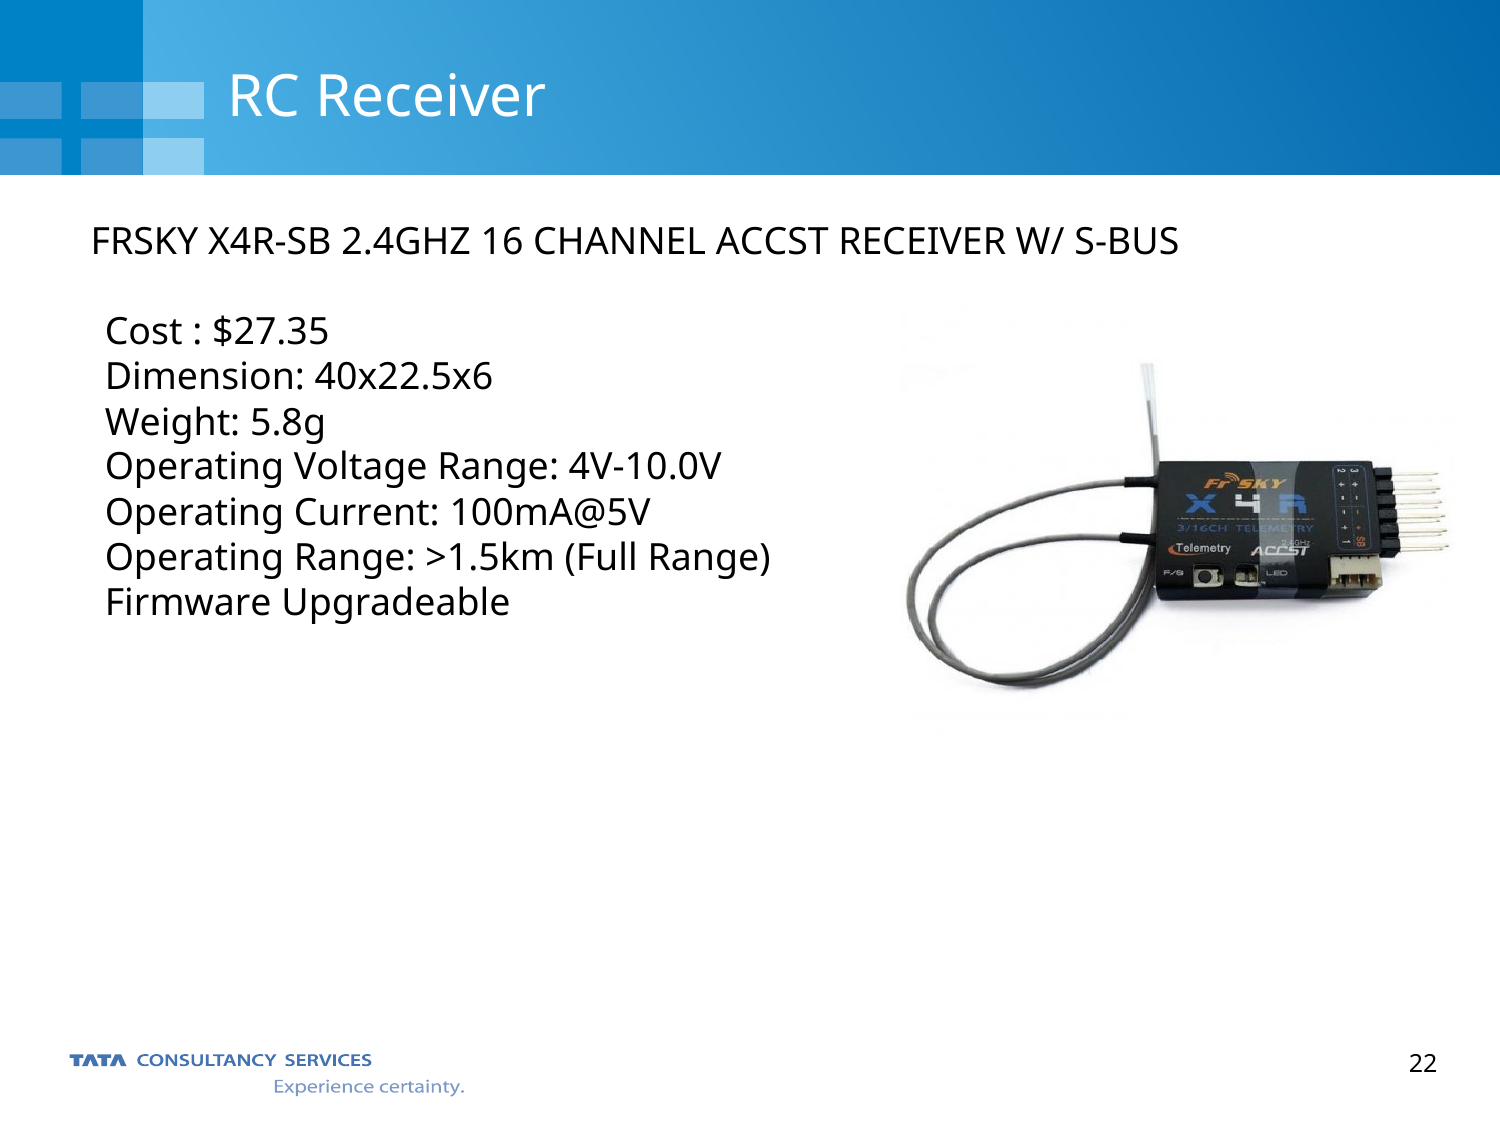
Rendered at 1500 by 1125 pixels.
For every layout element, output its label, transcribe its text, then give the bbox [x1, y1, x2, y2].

text_box Dimension: 40x22.5x6 Weight: 5.8g Operating Voltage Range: 4V-10.0V Operating Current: 100mA@5V Operating Range: >1.5km (Full Range) Firmware Upgradeable [90, 345, 853, 631]
picture [900, 303, 1455, 735]
text_box Cost : $27.35 [90, 299, 706, 345]
text_box FRSKY X4R-SB 2.4GHZ 16 CHANNEL ACCST RECEIVER W/ S-BUS [75, 209, 1306, 270]
text_box RC Receiver [212, 50, 1449, 137]
